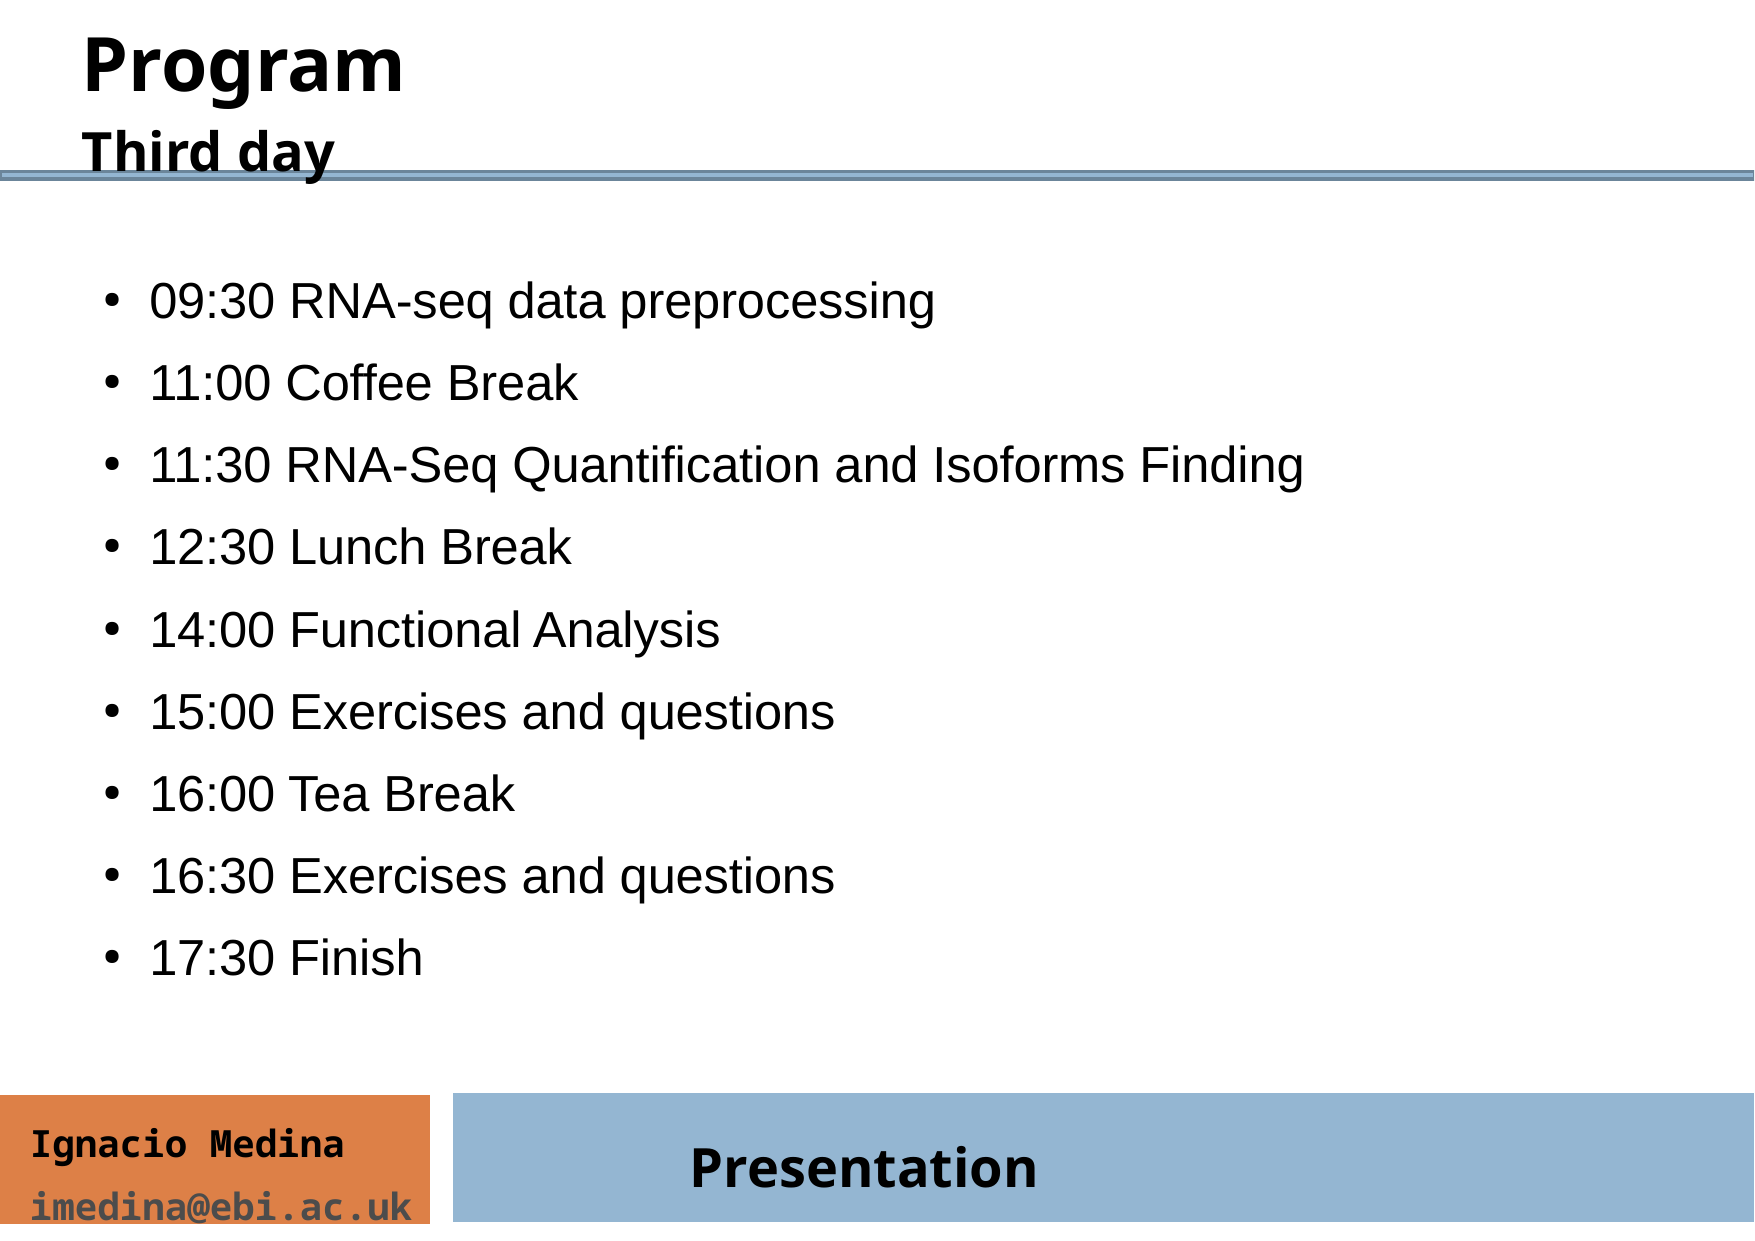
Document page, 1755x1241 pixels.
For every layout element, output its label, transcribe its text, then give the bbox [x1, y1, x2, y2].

text_box Presentation [675, 1122, 1726, 1201]
text_box Ignacio Medina imedina@ebi.ac.uk [15, 1110, 436, 1224]
text_box Program Third day [67, 3, 1688, 169]
text_box [320, 171, 1754, 179]
text_box [0, 171, 316, 179]
list 09:30 RNA-seq data preprocessing 11:00 Coffee Break 11:30 RNA-Seq Quantification and Isoforms Finding 12:30 Lunch Break 14:00 Functional Analysis 15:00 Exercises and questions 16:00 Tea Break 16:30 Exercises and questions 17:30 Finish [87, 272, 1632, 992]
